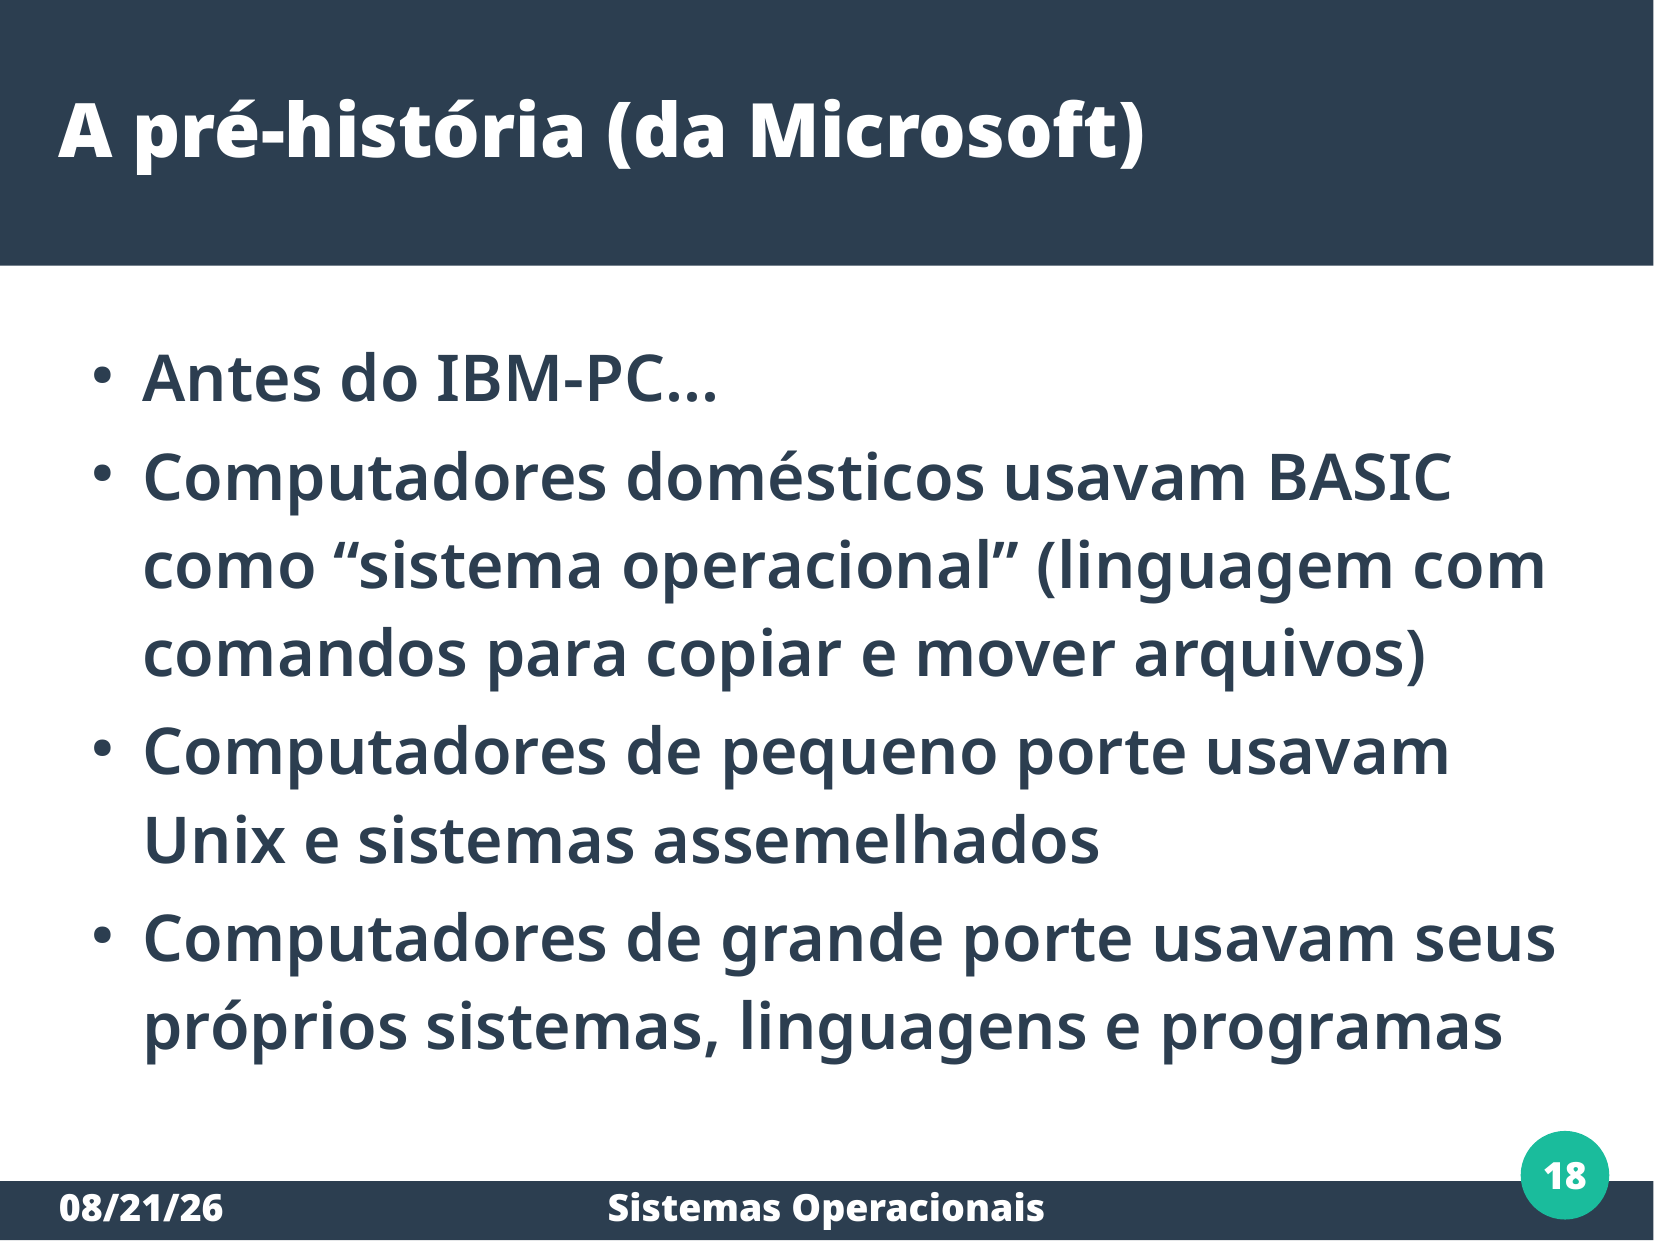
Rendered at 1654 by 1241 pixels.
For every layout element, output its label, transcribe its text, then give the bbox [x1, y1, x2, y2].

list Antes do IBM-PC... Computadores domésticos usavam BASIC como “sistema operacional” (linguagem com comandos para copiar e mover arquivos) Computadores de pequeno porte usavam Unix e sistemas assemelhados Computadores de grande porte usavam seus próprios sistemas, linguagens e programas [59, 324, 1595, 1152]
title A pré-história (da Microsoft) [59, 49, 1595, 207]
